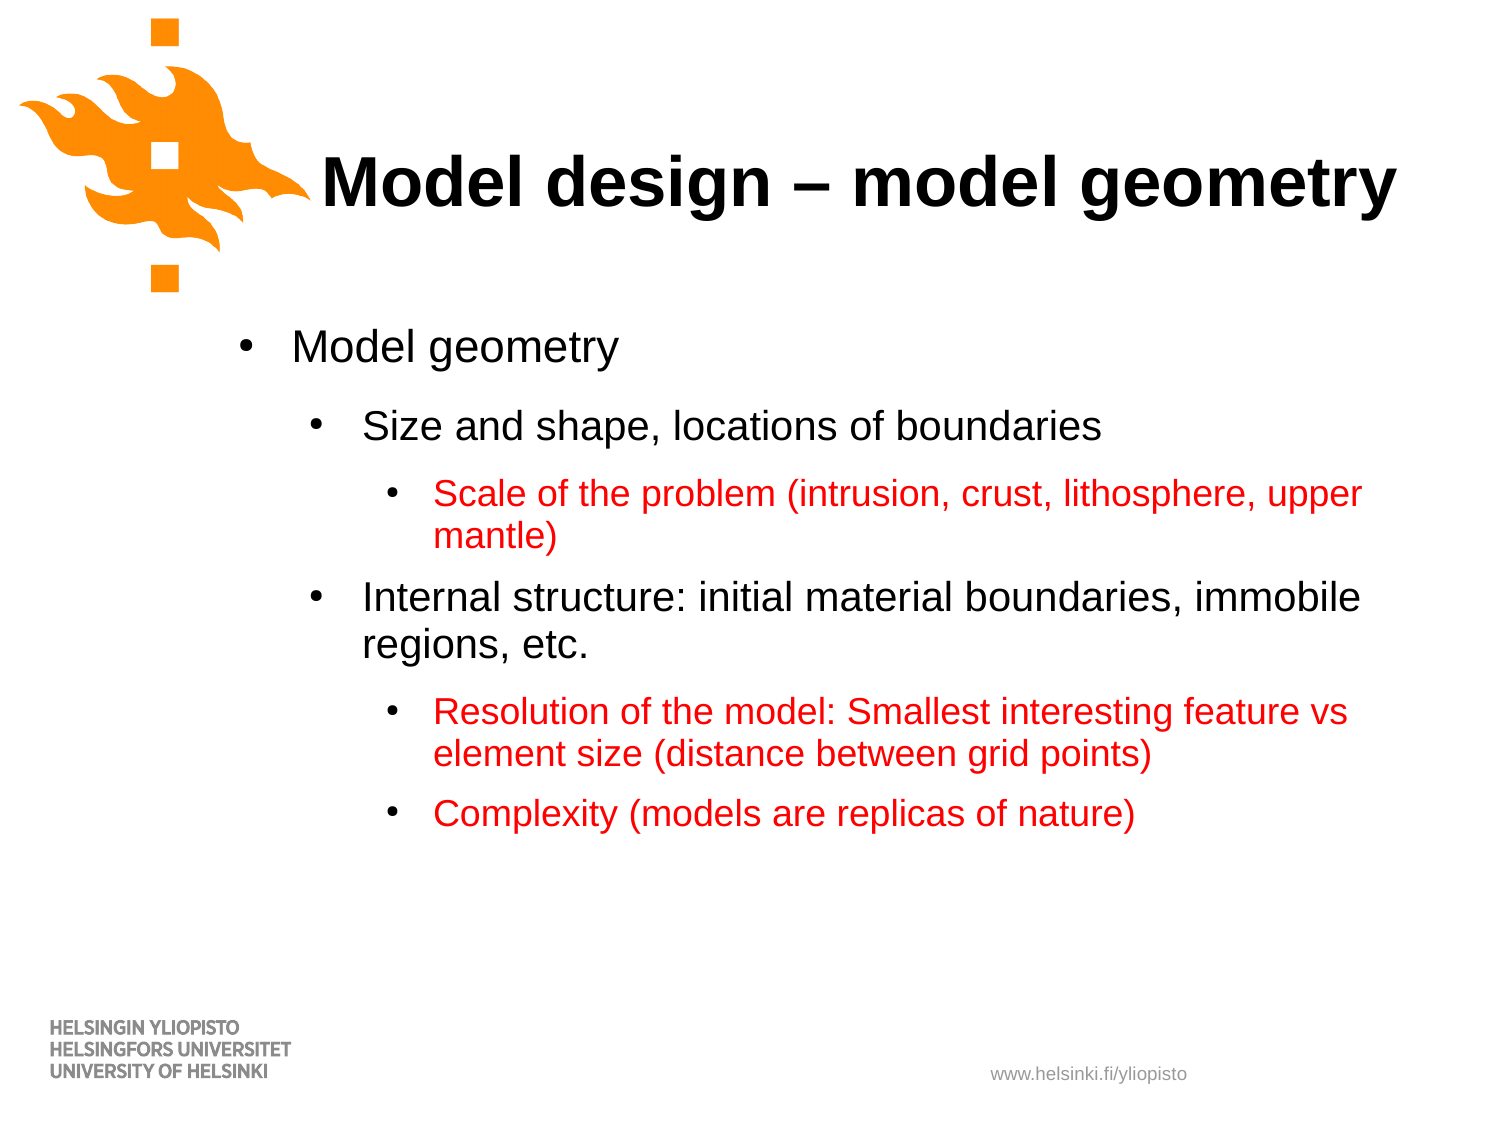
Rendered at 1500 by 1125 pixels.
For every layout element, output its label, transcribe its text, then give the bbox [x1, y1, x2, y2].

title Model design – model geometry [321, 87, 1447, 276]
picture [0, 0, 337, 318]
picture [32, 1001, 309, 1096]
list Model geometry Size and shape, locations of boundaries Scale of the problem (intrusion, crust, lithosphere, upper mantle) Internal structure: initial material boundaries, immobile regions, etc. Resolution of the model: Smallest interesting feature vs element size (distance between grid points) Complexity (models are replicas of nature) [220, 321, 1447, 974]
